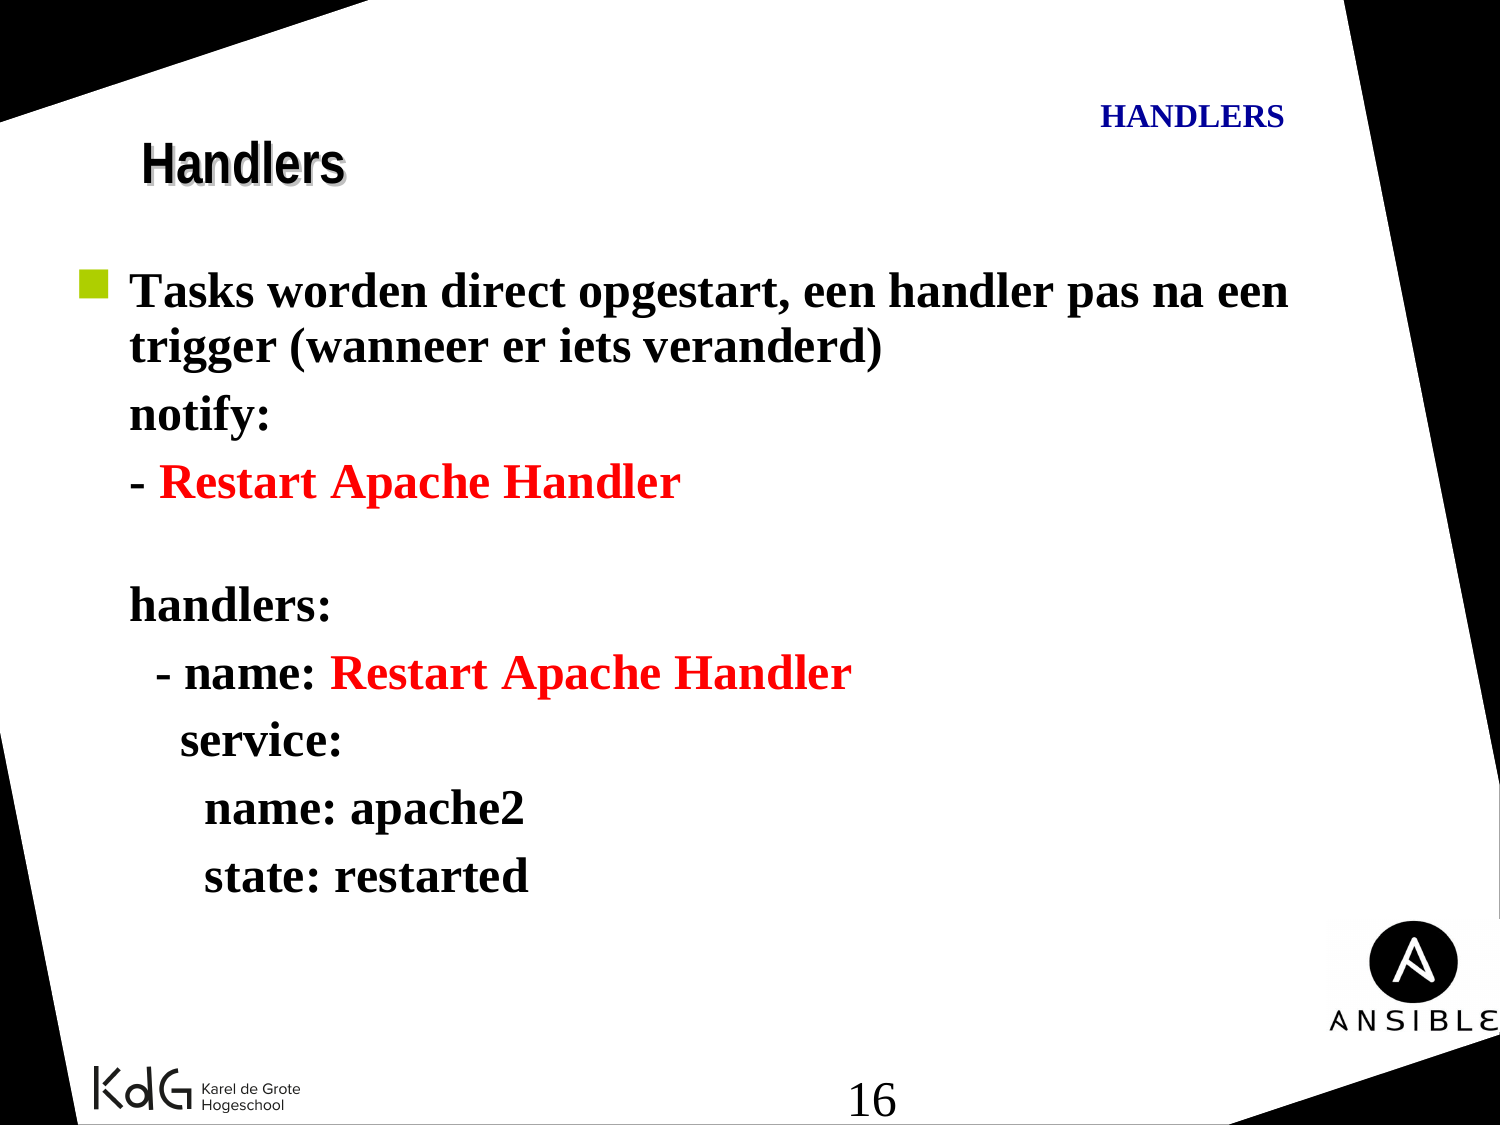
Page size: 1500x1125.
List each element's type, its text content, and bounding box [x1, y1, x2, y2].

text_box HANDLERS [778, 89, 1358, 144]
picture [1326, 919, 1500, 1032]
list Tasks worden direct opgestart, een handler pas na een trigger (wanneer er iets veranderd) notify: - Restart Apache Handler handlers: - name: Restart Apache Handler service: name: apache2 state: restarted [75, 263, 1425, 1006]
title Handlers [141, 72, 1447, 253]
picture [94, 1066, 300, 1113]
